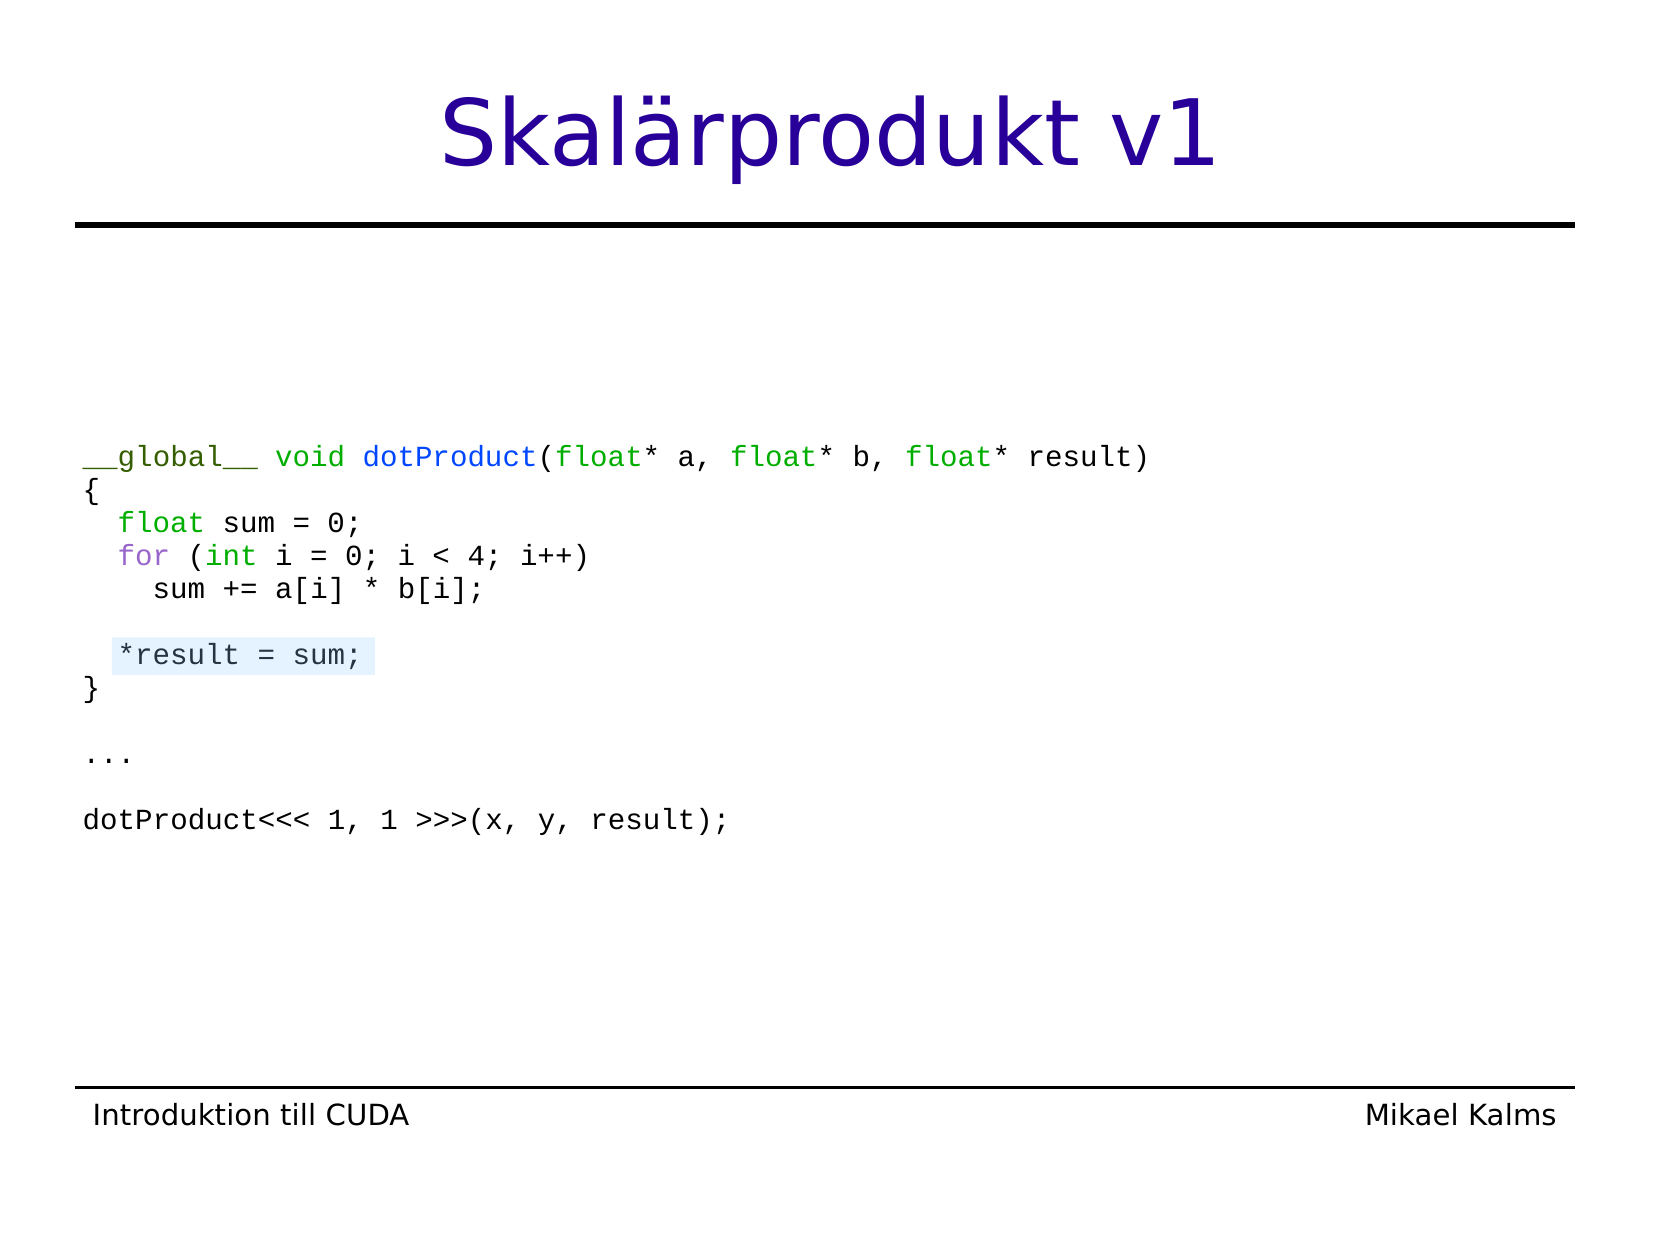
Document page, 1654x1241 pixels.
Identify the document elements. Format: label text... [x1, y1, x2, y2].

text_box Mikael Kalms [1347, 1087, 1576, 1143]
text_box [111, 637, 375, 675]
title Skalärprodukt v1 [86, 37, 1576, 231]
text_box __global__ void dotProduct(float* a, float* b, float* result) { float sum = 0; for (int i = 0; i < 4; i++) sum += a[i] * b[i]; *result = sum; } ... dotProduct<<< 1, 1 >>>(x, y, result); [82, 300, 1571, 1013]
text_box Introduktion till CUDA [75, 1087, 428, 1143]
